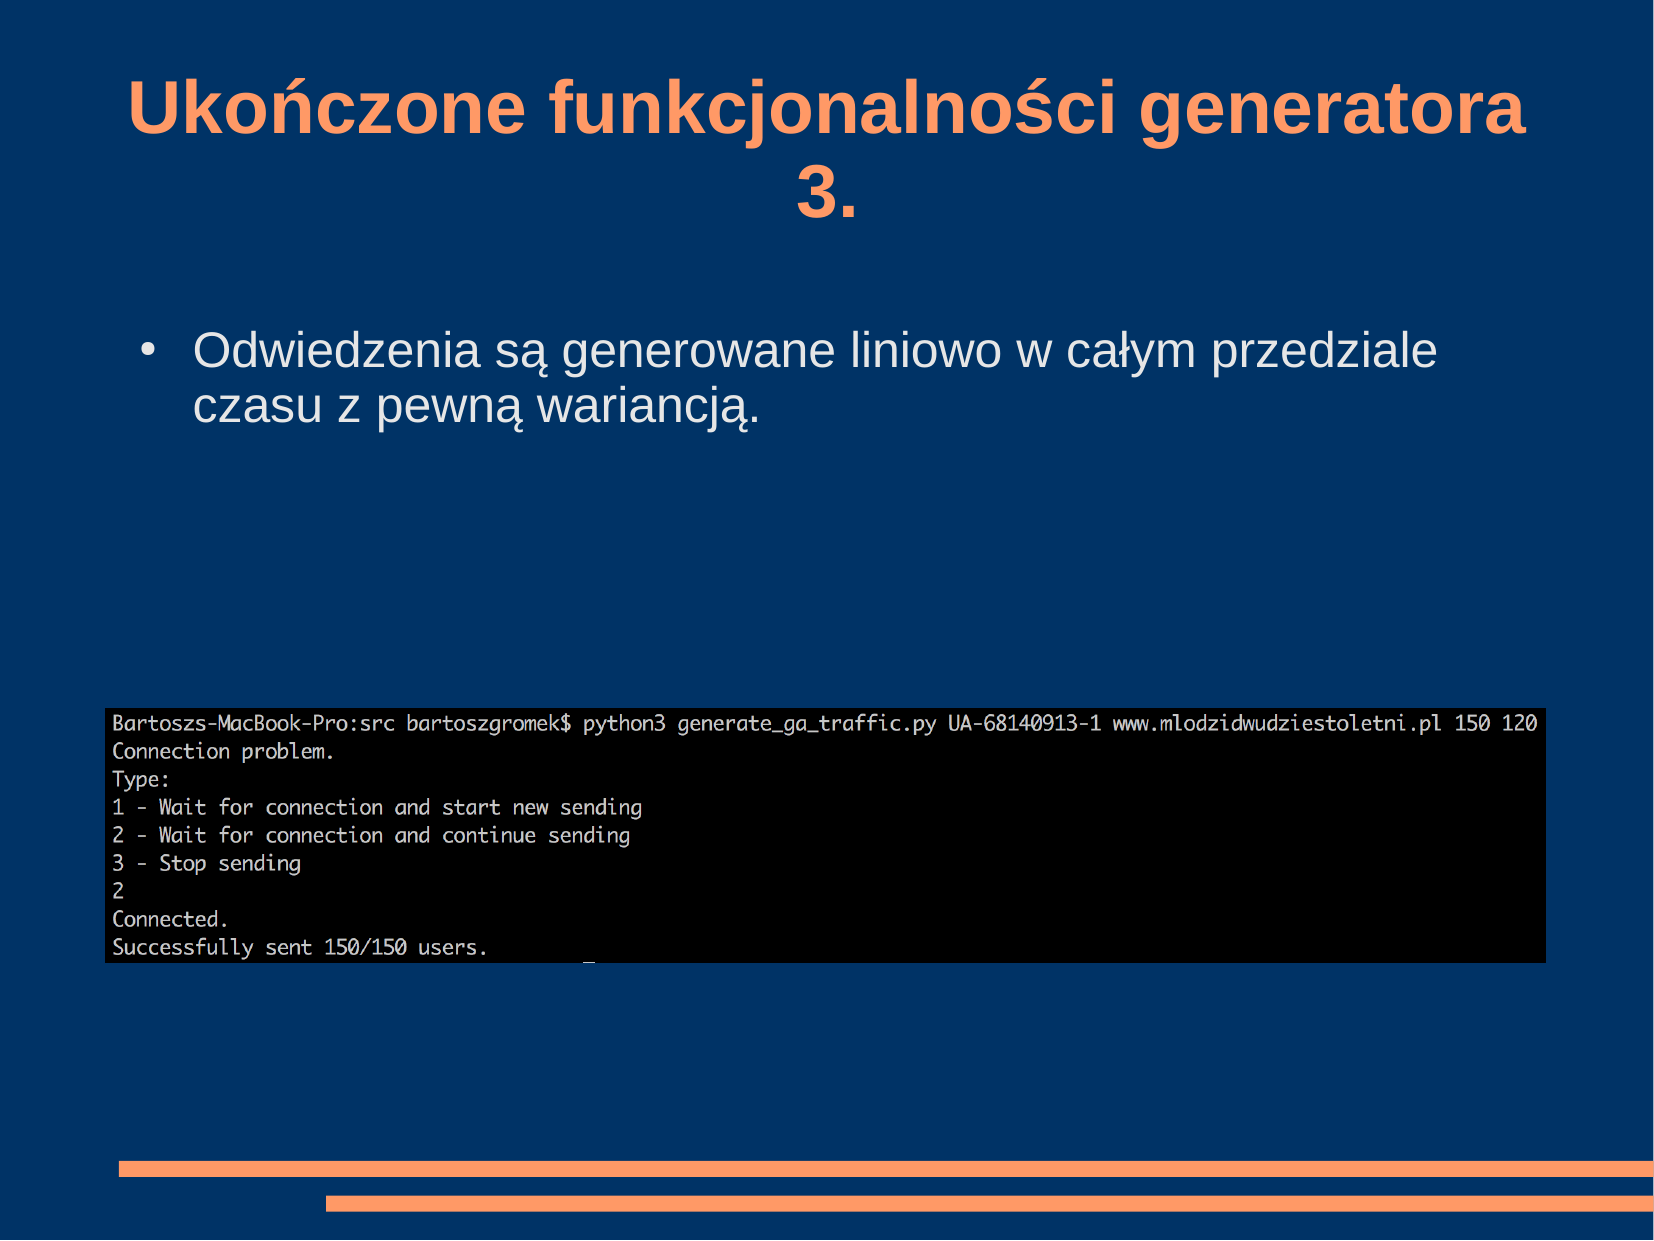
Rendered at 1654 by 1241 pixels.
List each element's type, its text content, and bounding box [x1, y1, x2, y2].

list Odwiedzenia są generowane liniowo w całym przedziale czasu z pewną wariancją. [121, 322, 1561, 709]
picture [105, 708, 1546, 963]
title Ukończone funkcjonalności generatora 3. [121, 46, 1534, 254]
